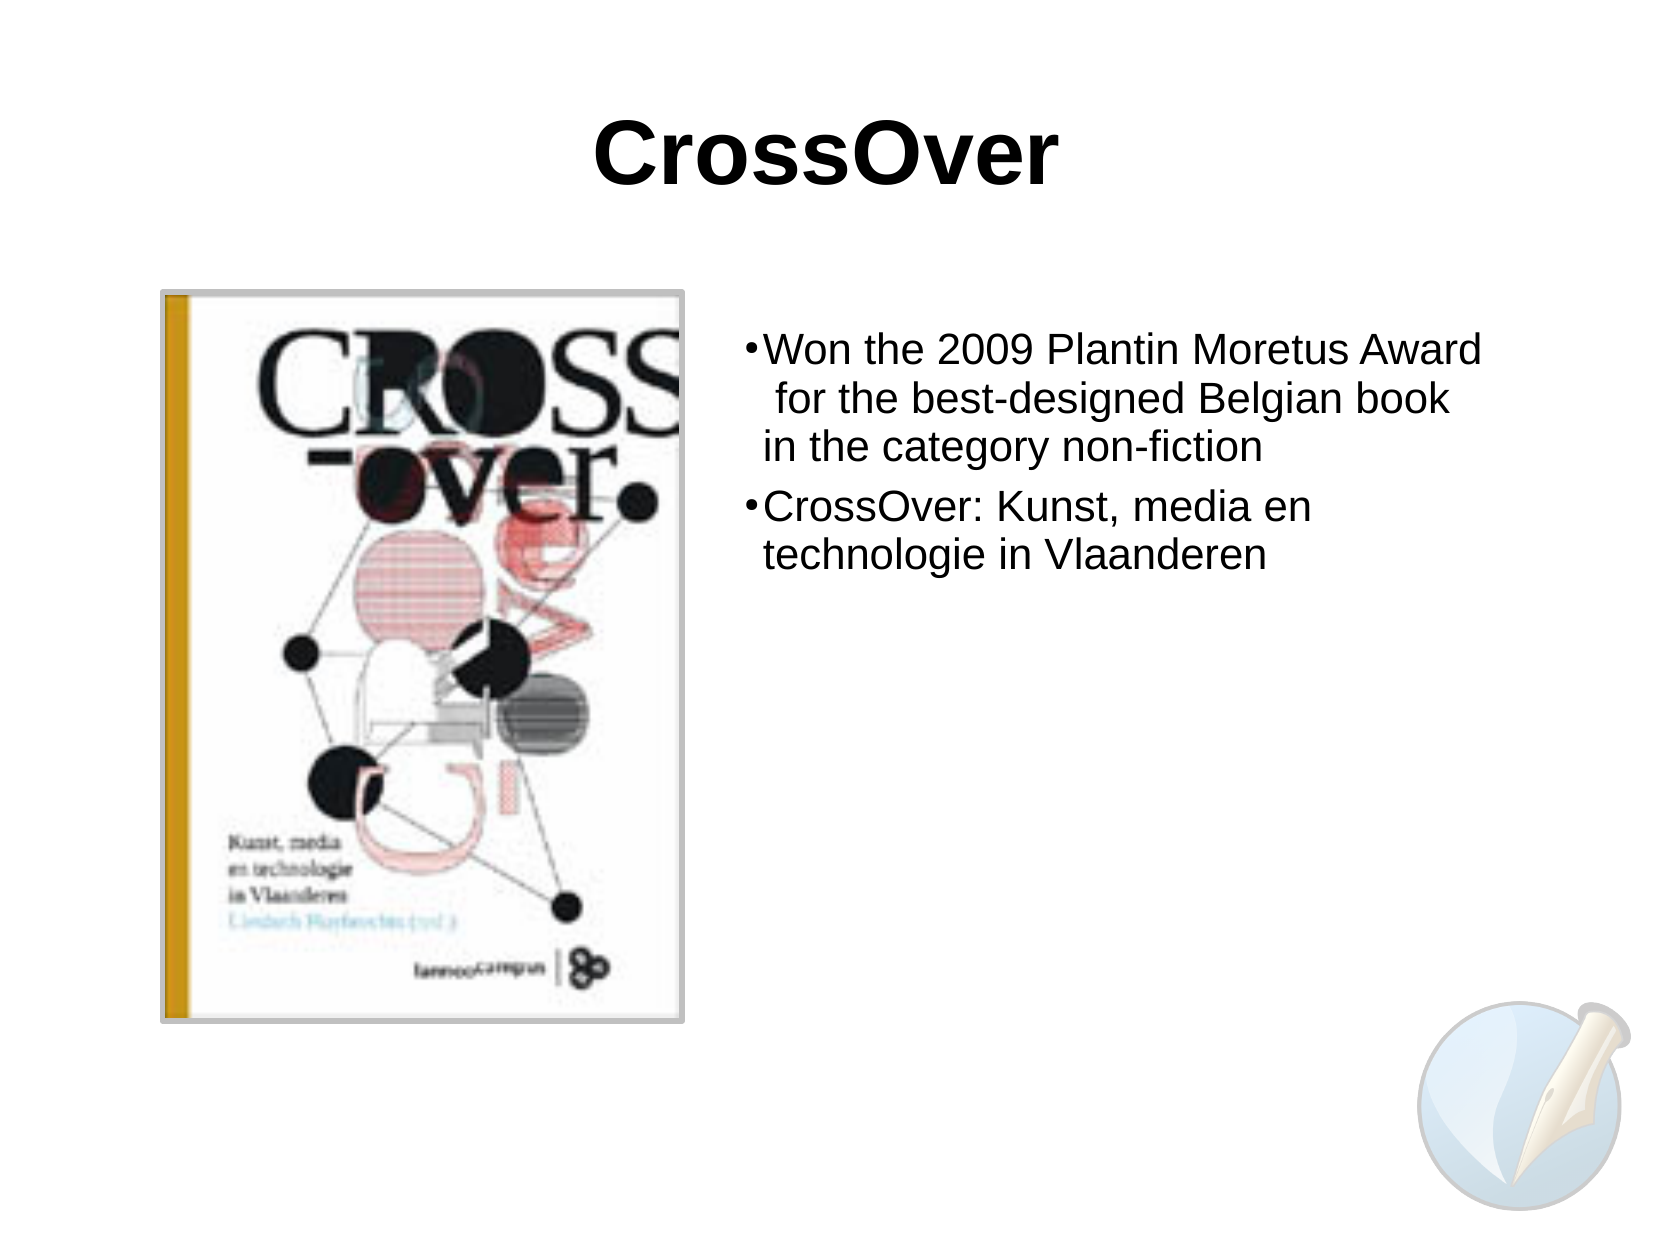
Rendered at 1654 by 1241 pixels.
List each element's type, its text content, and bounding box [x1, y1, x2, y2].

picture [165, 295, 680, 1018]
title CrossOver [82, 56, 1571, 250]
list Won the 2009 Plantin Moretus Award for the best-designed Belgian book in the category non-fiction CrossOver: Kunst, media en technologie in Vlaanderen [738, 324, 1565, 591]
